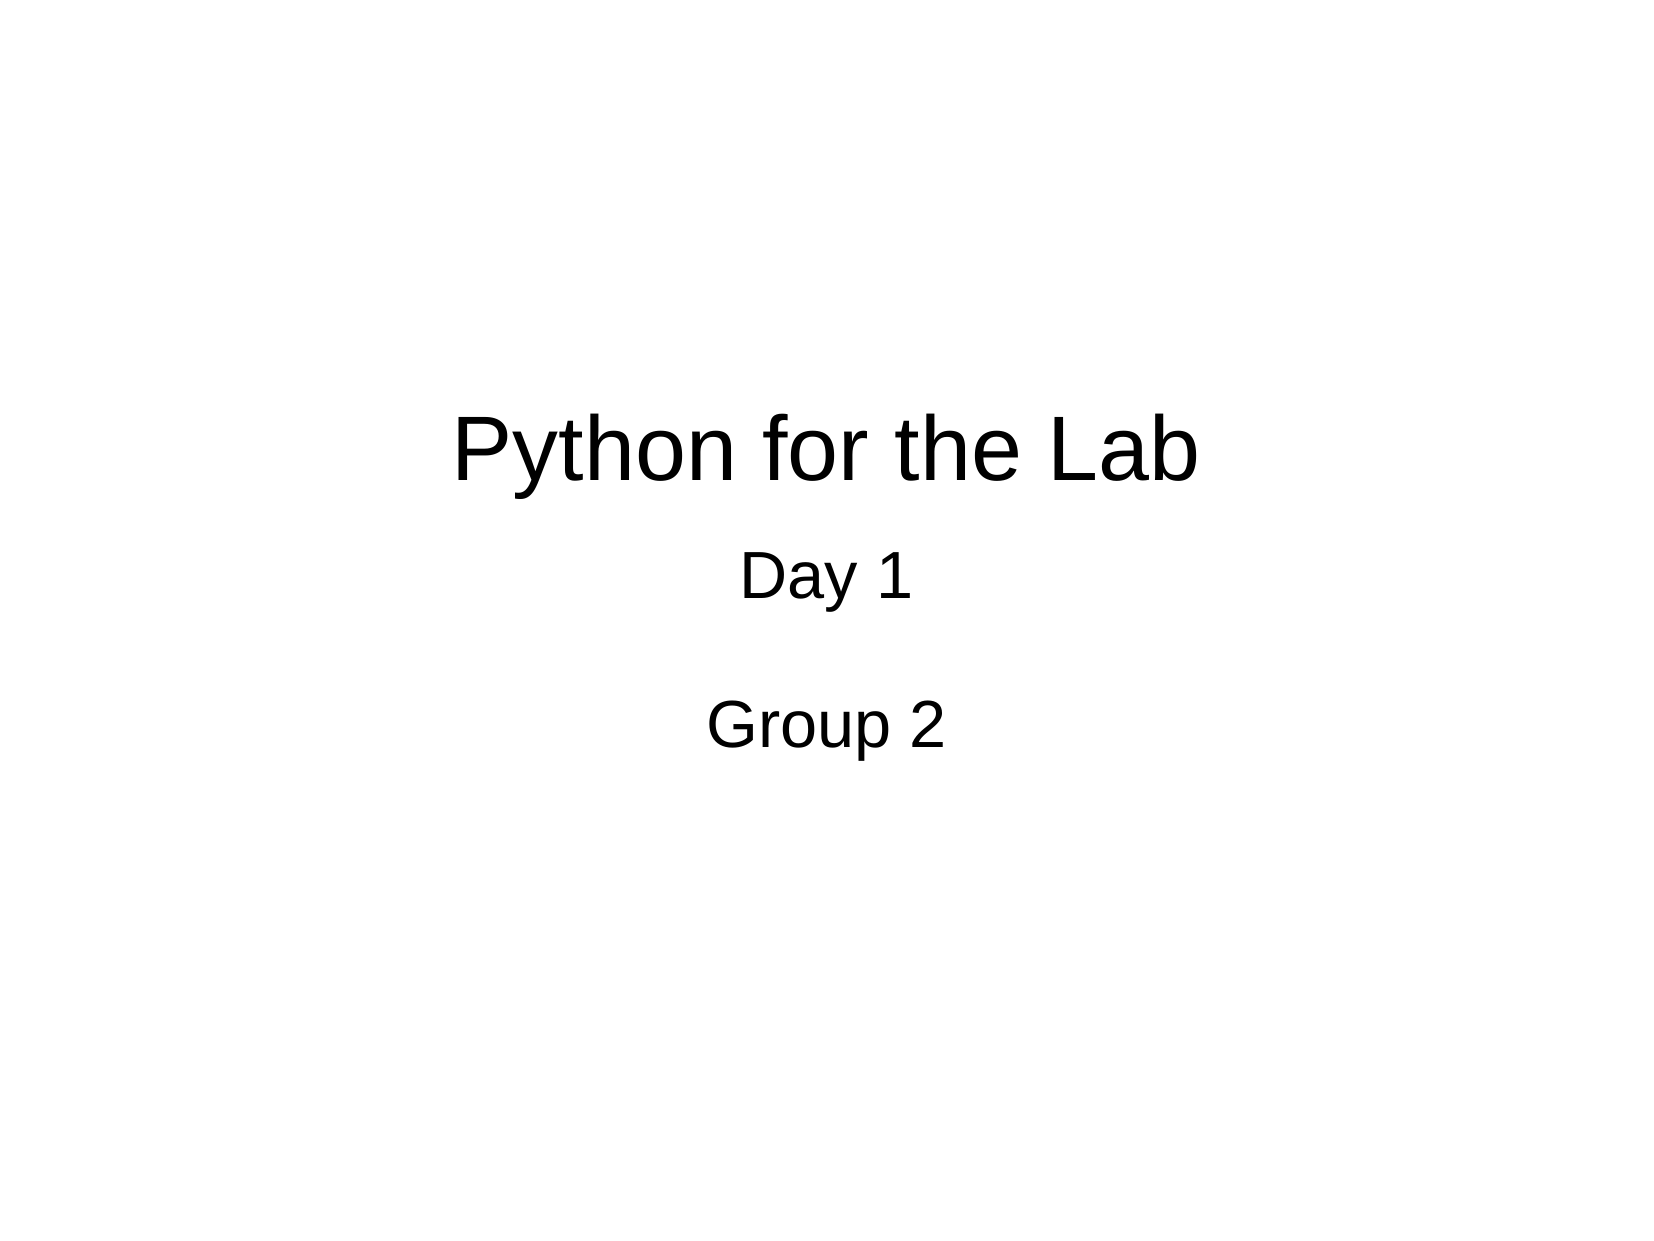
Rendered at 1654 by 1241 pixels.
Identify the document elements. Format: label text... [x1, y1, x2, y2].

subtitle Day 1 Group 2 [82, 290, 1571, 1010]
